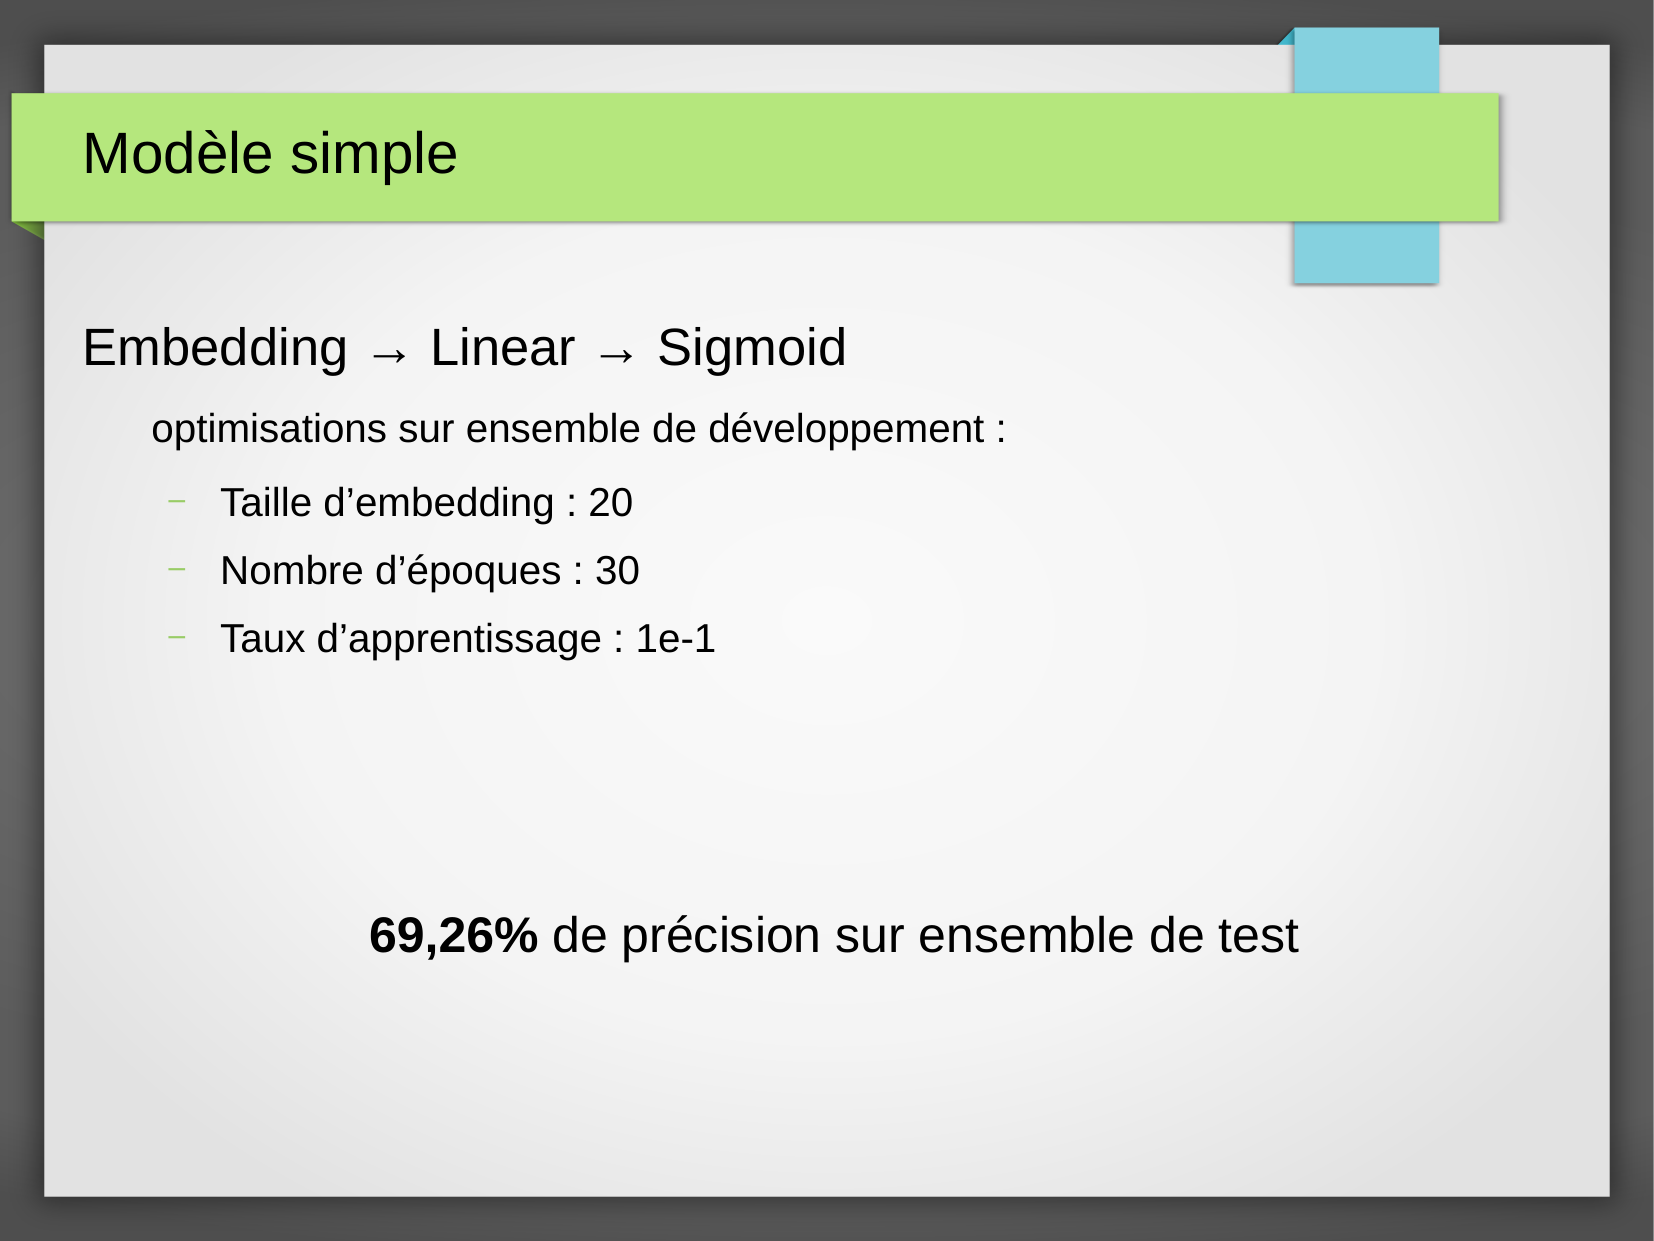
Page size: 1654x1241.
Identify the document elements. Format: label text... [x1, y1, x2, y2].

list Embedding → Linear → Sigmoid optimisations sur ensemble de développement : Taille d’embedding : 20 Nombre d’époques : 30 Taux d’apprentissage : 1e-1 [82, 318, 1571, 662]
title Modèle simple [82, 94, 1264, 213]
text_box 69,26% de précision sur ensemble de test [354, 900, 1465, 971]
picture [0, 0, 1654, 1241]
